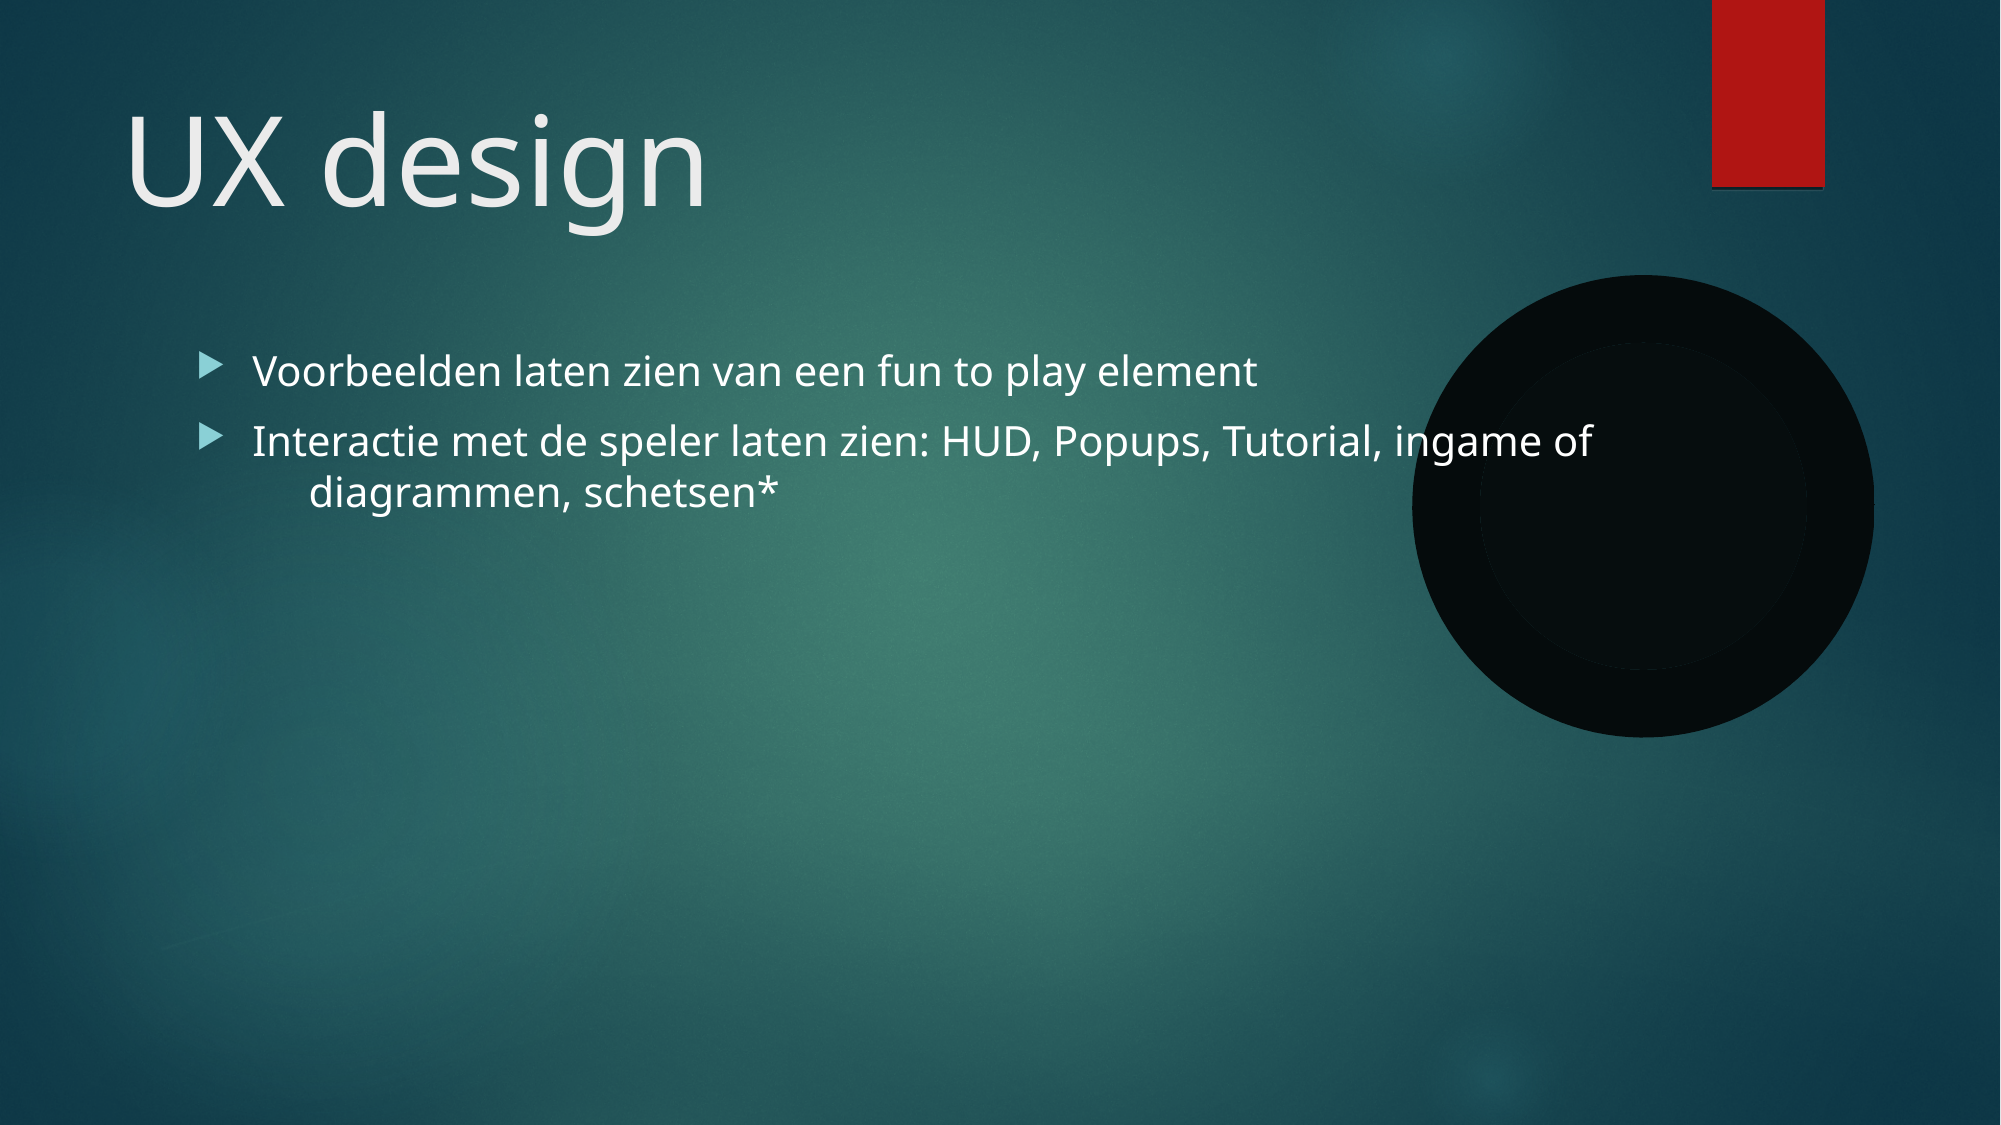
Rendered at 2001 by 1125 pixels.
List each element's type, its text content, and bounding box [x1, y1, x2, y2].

title UX design [106, 74, 1649, 305]
list Voorbeelden laten zien van een fun to play element Interactie met de speler laten zien: HUD, Popups, Tutorial, ingame of diagrammen, schetsen* [181, 336, 1649, 1026]
